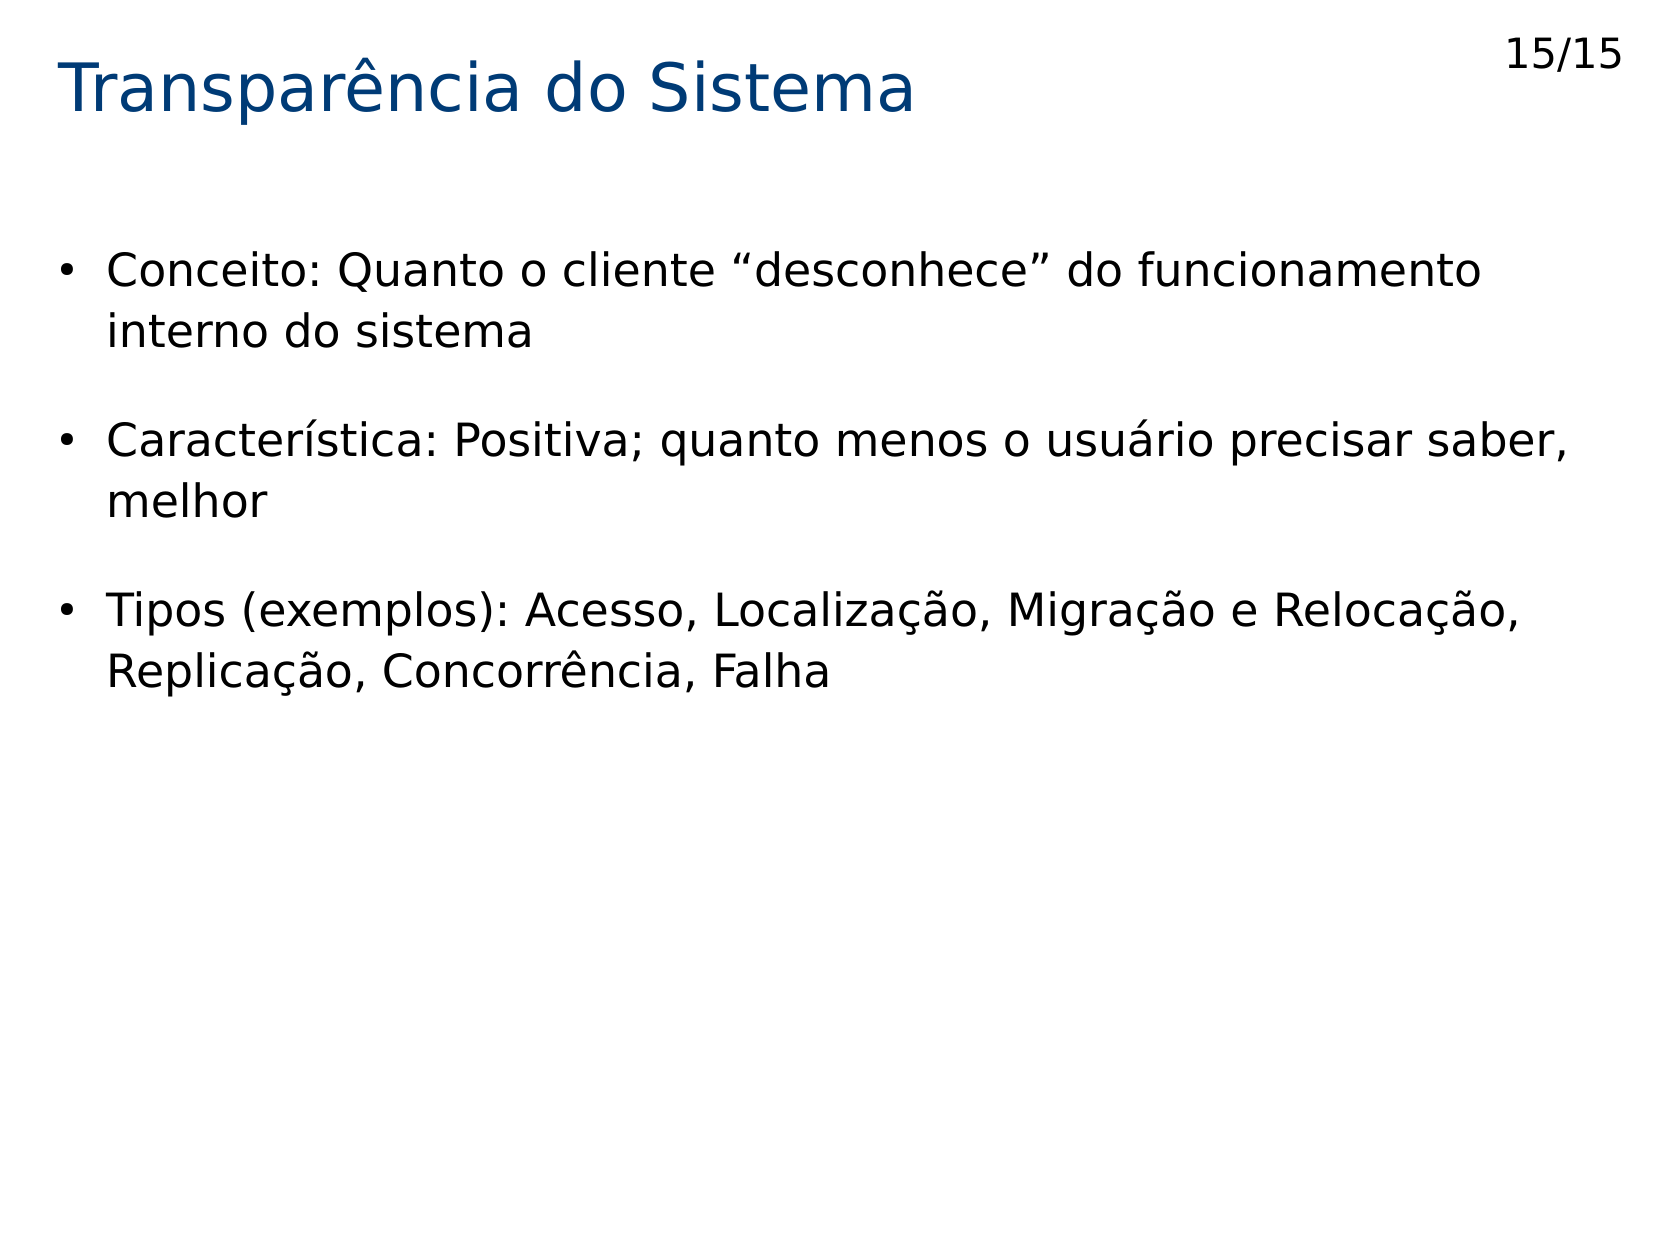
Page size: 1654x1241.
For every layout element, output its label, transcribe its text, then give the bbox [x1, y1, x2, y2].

list Conceito: Quanto o cliente “desconhece” do funcionamento interno do sistema Característica: Positiva; quanto menos o usuário precisar saber, melhor Tipos (exemplos): Acesso, Localização, Migração e Relocação, Replicação, Concorrência, Falha [59, 236, 1595, 1211]
title Transparência do Sistema [59, 29, 1506, 148]
